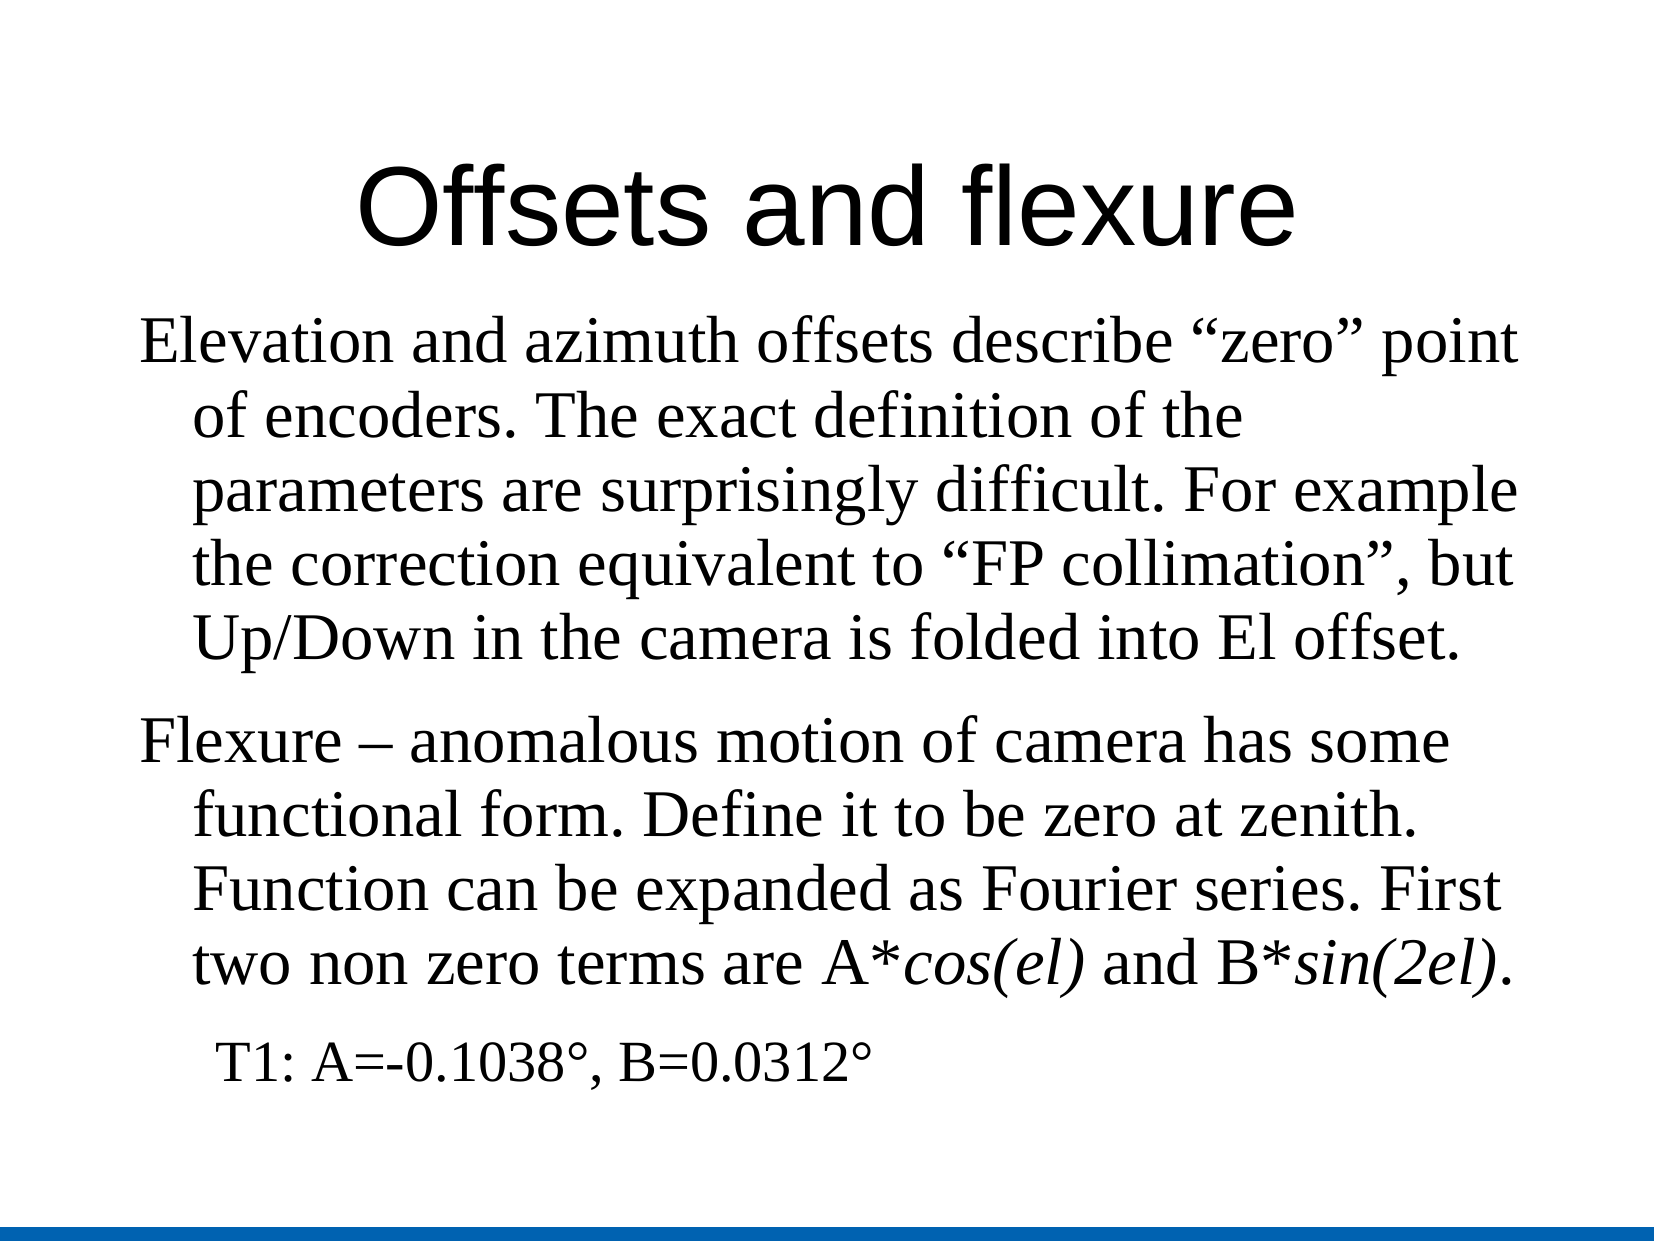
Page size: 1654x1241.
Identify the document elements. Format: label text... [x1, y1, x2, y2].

title Offsets and flexure [121, 102, 1533, 303]
list Elevation and azimuth offsets describe “zero” point of encoders. The exact definition of the parameters are surprisingly difficult. For example the correction equivalent to “FP collimation”, but Up/Down in the camera is folded into El offset. Flexure – anomalous motion of camera has some functional form. Define it to be zero at zenith. Function can be expanded as Fourier series. First two non zero terms are A*cos(el) and B*sin(2el). T1: A=-0.1038°, B=0.0312° [121, 303, 1533, 1161]
